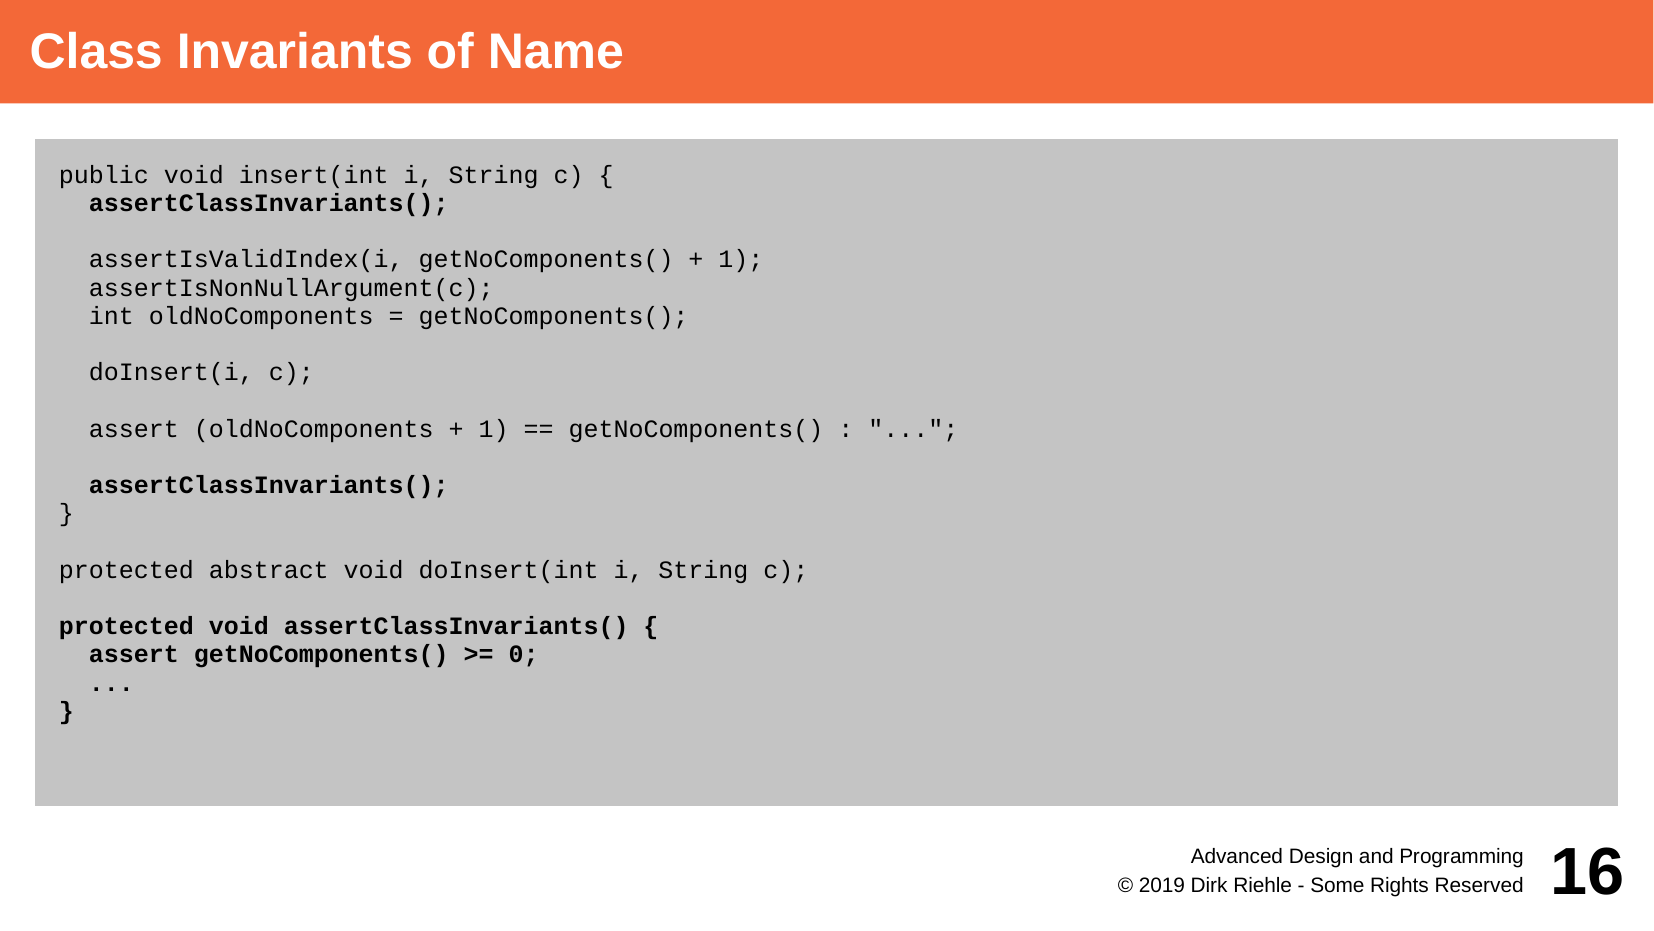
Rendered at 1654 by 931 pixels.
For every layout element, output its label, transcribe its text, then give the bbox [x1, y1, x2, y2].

title Class Invariants of Name [0, 0, 1654, 104]
list public void insert(int i, String c) { assertClassInvariants(); assertIsValidIndex(i, getNoComponents() + 1); assertIsNonNullArgument(c); int oldNoComponents = getNoComponents(); doInsert(i, c); assert (oldNoComponents + 1) == getNoComponents() : "..."; assertClassInvariants(); } protected abstract void doInsert(int i, String c); protected void assertClassInvariants() { assert getNoComponents() >= 0; ... } [29, 132, 1625, 813]
